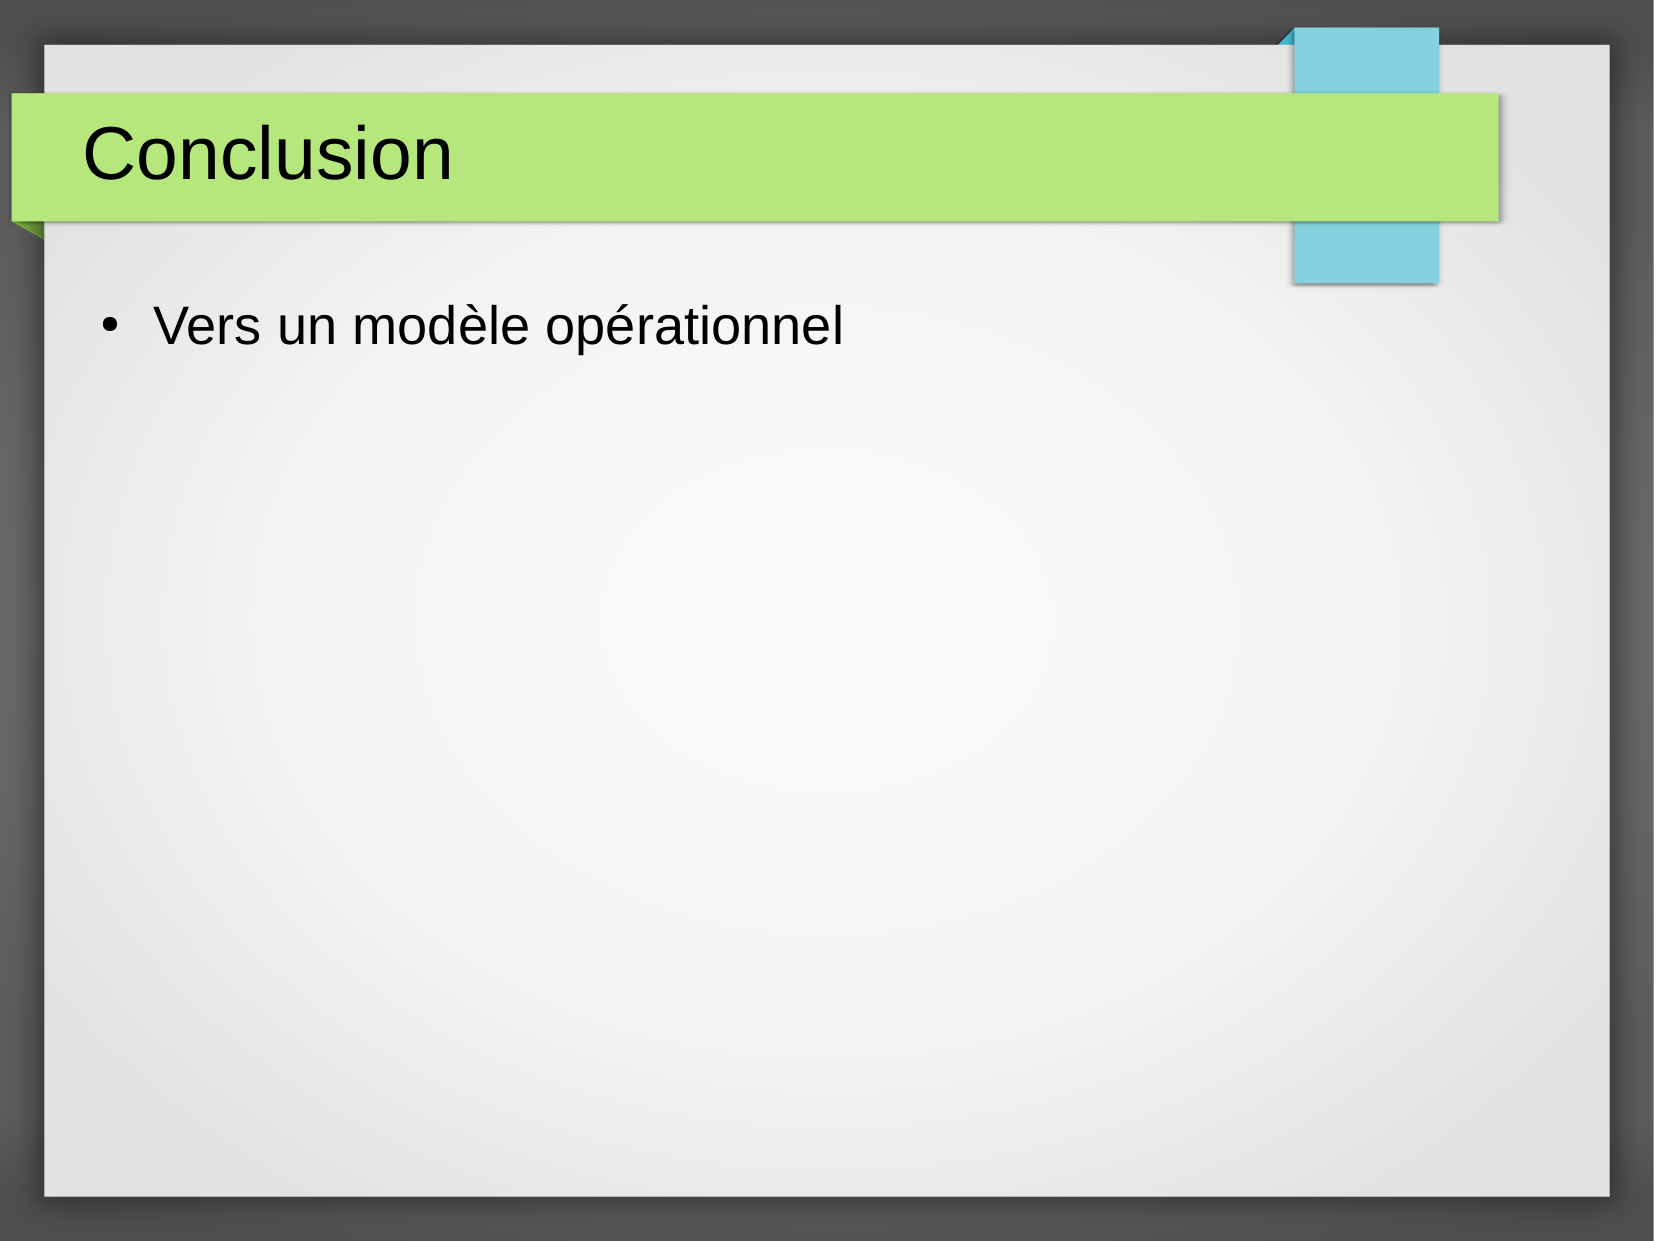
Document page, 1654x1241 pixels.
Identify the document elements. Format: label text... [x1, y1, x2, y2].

title Conclusion [82, 94, 1264, 213]
list Vers un modèle opérationnel [82, 295, 1571, 1015]
picture [0, 0, 1654, 1241]
